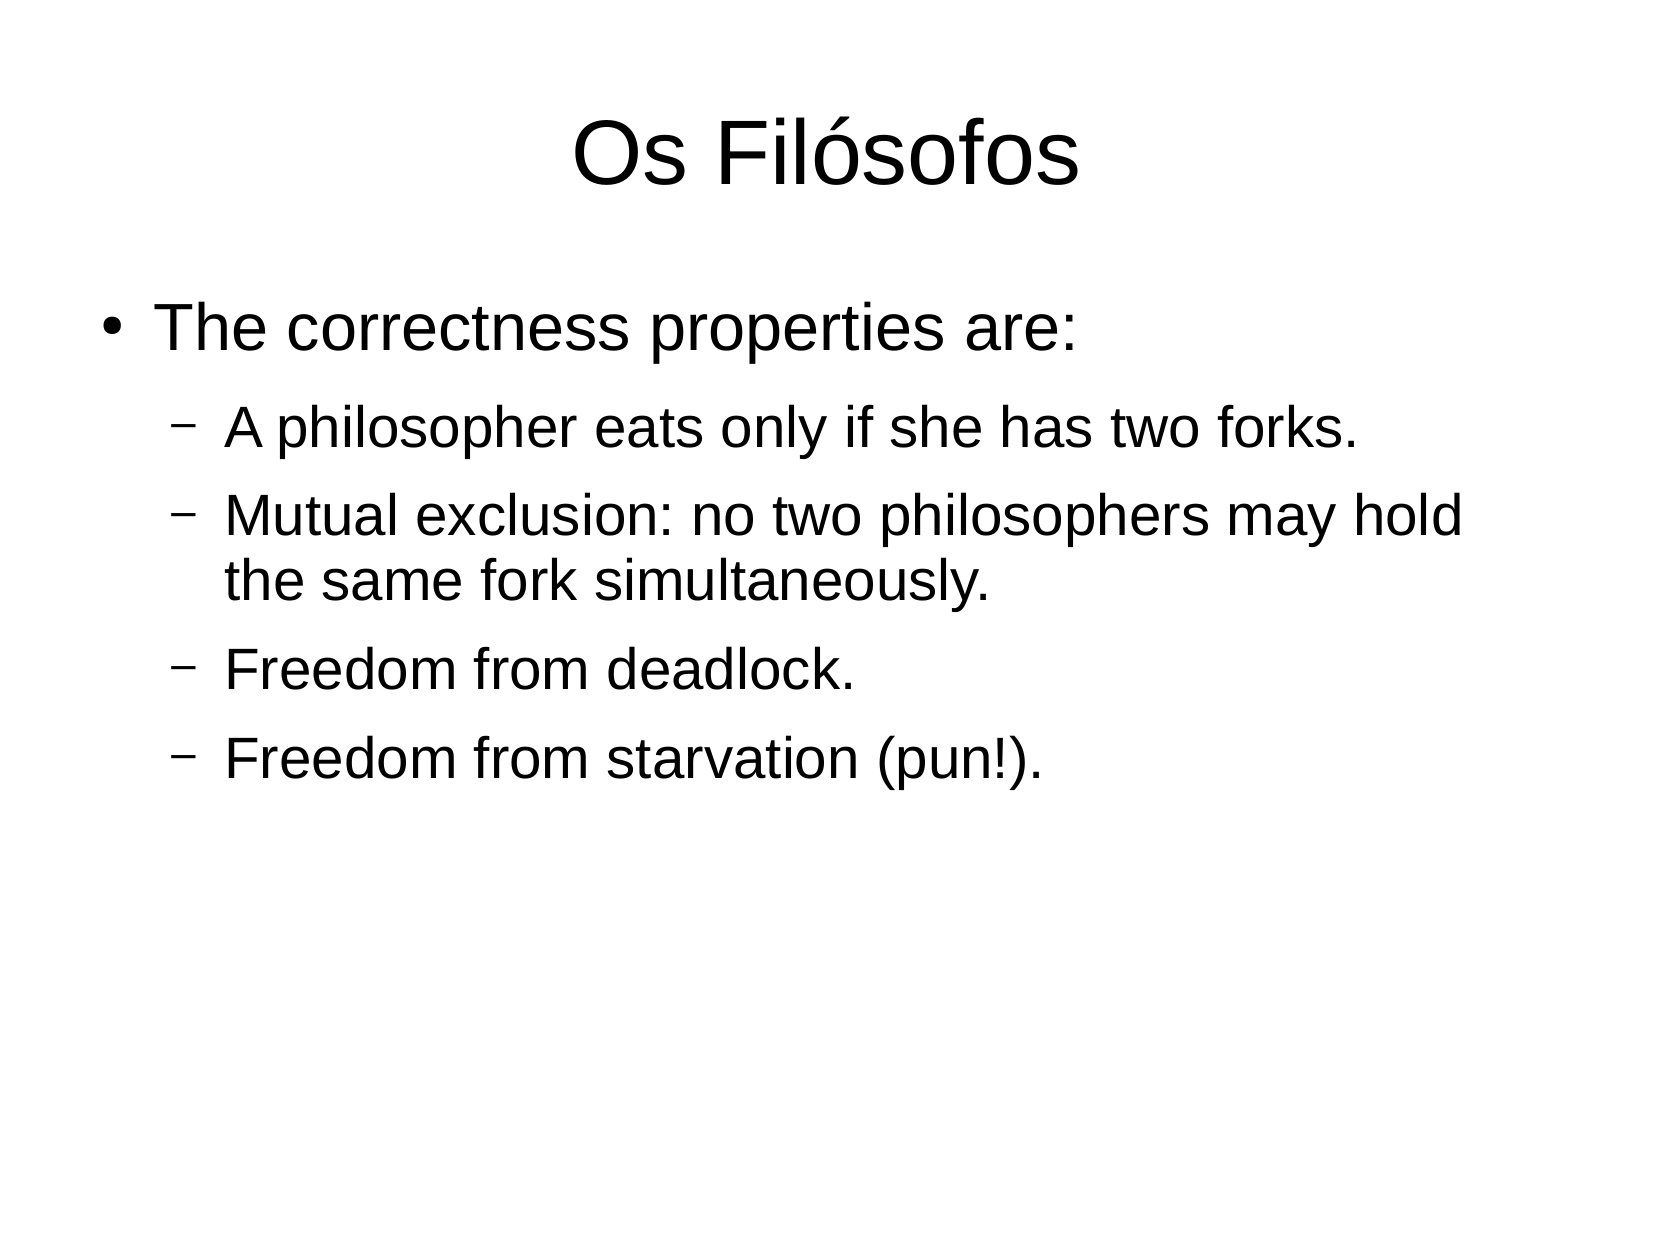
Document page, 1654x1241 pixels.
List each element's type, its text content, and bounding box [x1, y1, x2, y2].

list The correctness properties are: A philosopher eats only if she has two forks. Mutual exclusion: no two philosophers may hold the same fork simultaneously. Freedom from deadlock. Freedom from starvation (pun!). [82, 290, 1538, 1010]
title Os Filósofos [82, 49, 1571, 257]
